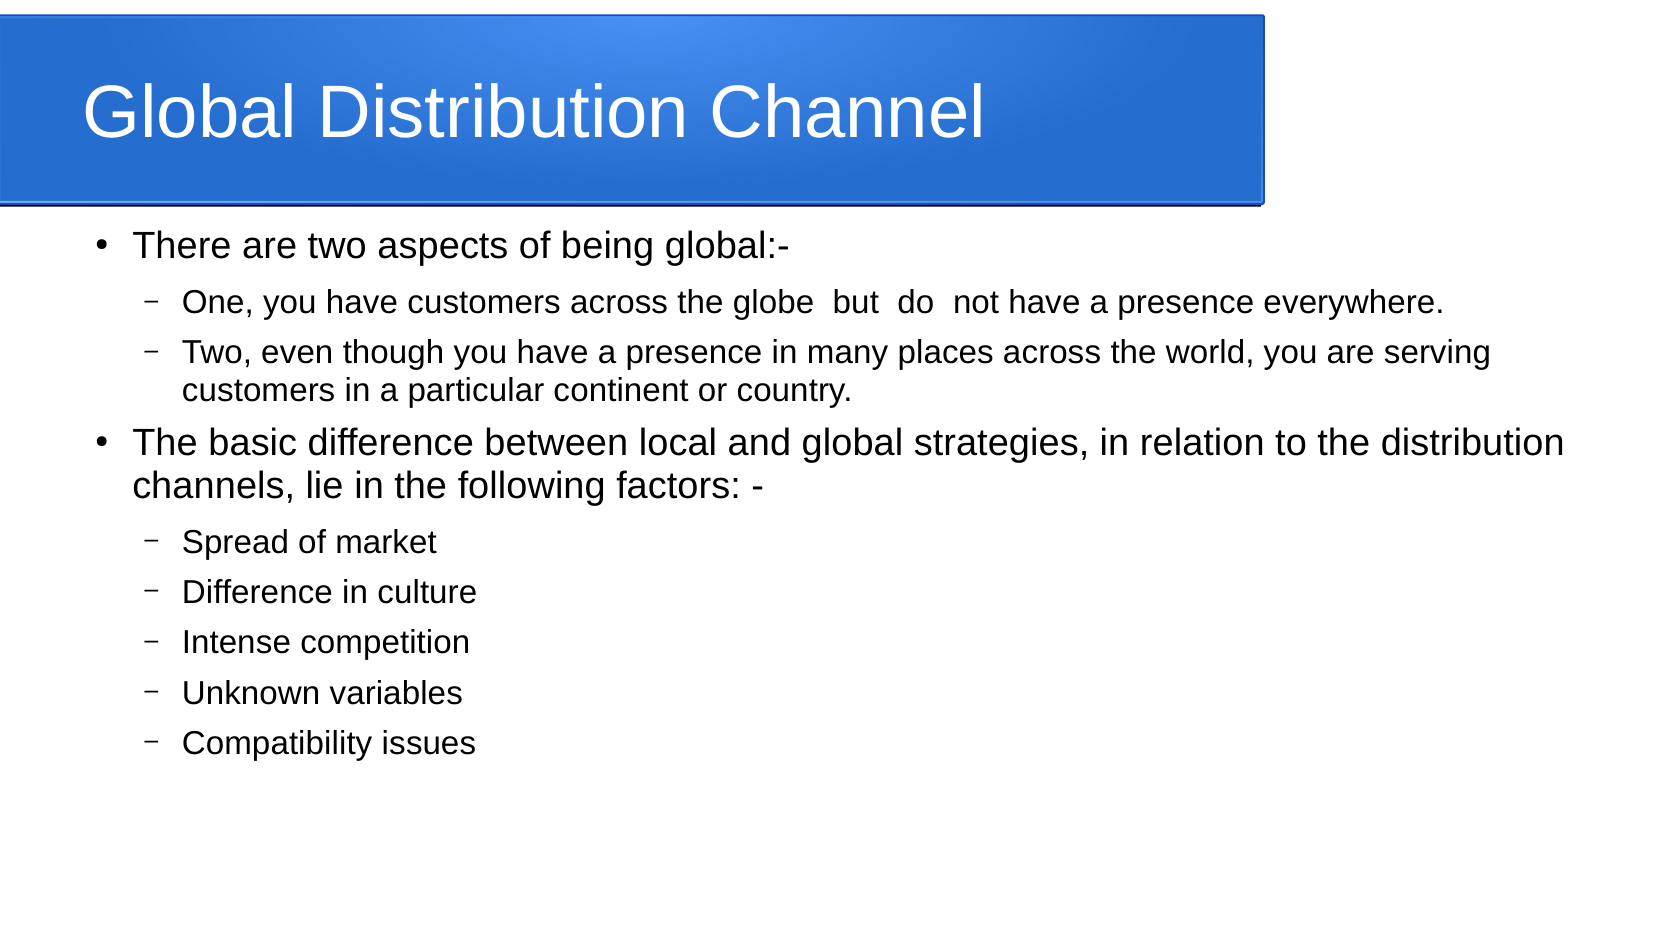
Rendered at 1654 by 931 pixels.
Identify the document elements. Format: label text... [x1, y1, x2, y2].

list There are two aspects of being global:- One, you have customers across the globe but do not have a presence everywhere. Two, even though you have a presence in many places across the world, you are serving customers in a particular continent or country. The basic difference between local and global strategies, in relation to the distribution channels, lie in the following factors: - Spread of market Difference in culture Intense competition Unknown variables Compatibility issues [82, 224, 1571, 764]
title Global Distribution Channel [82, 35, 1235, 189]
